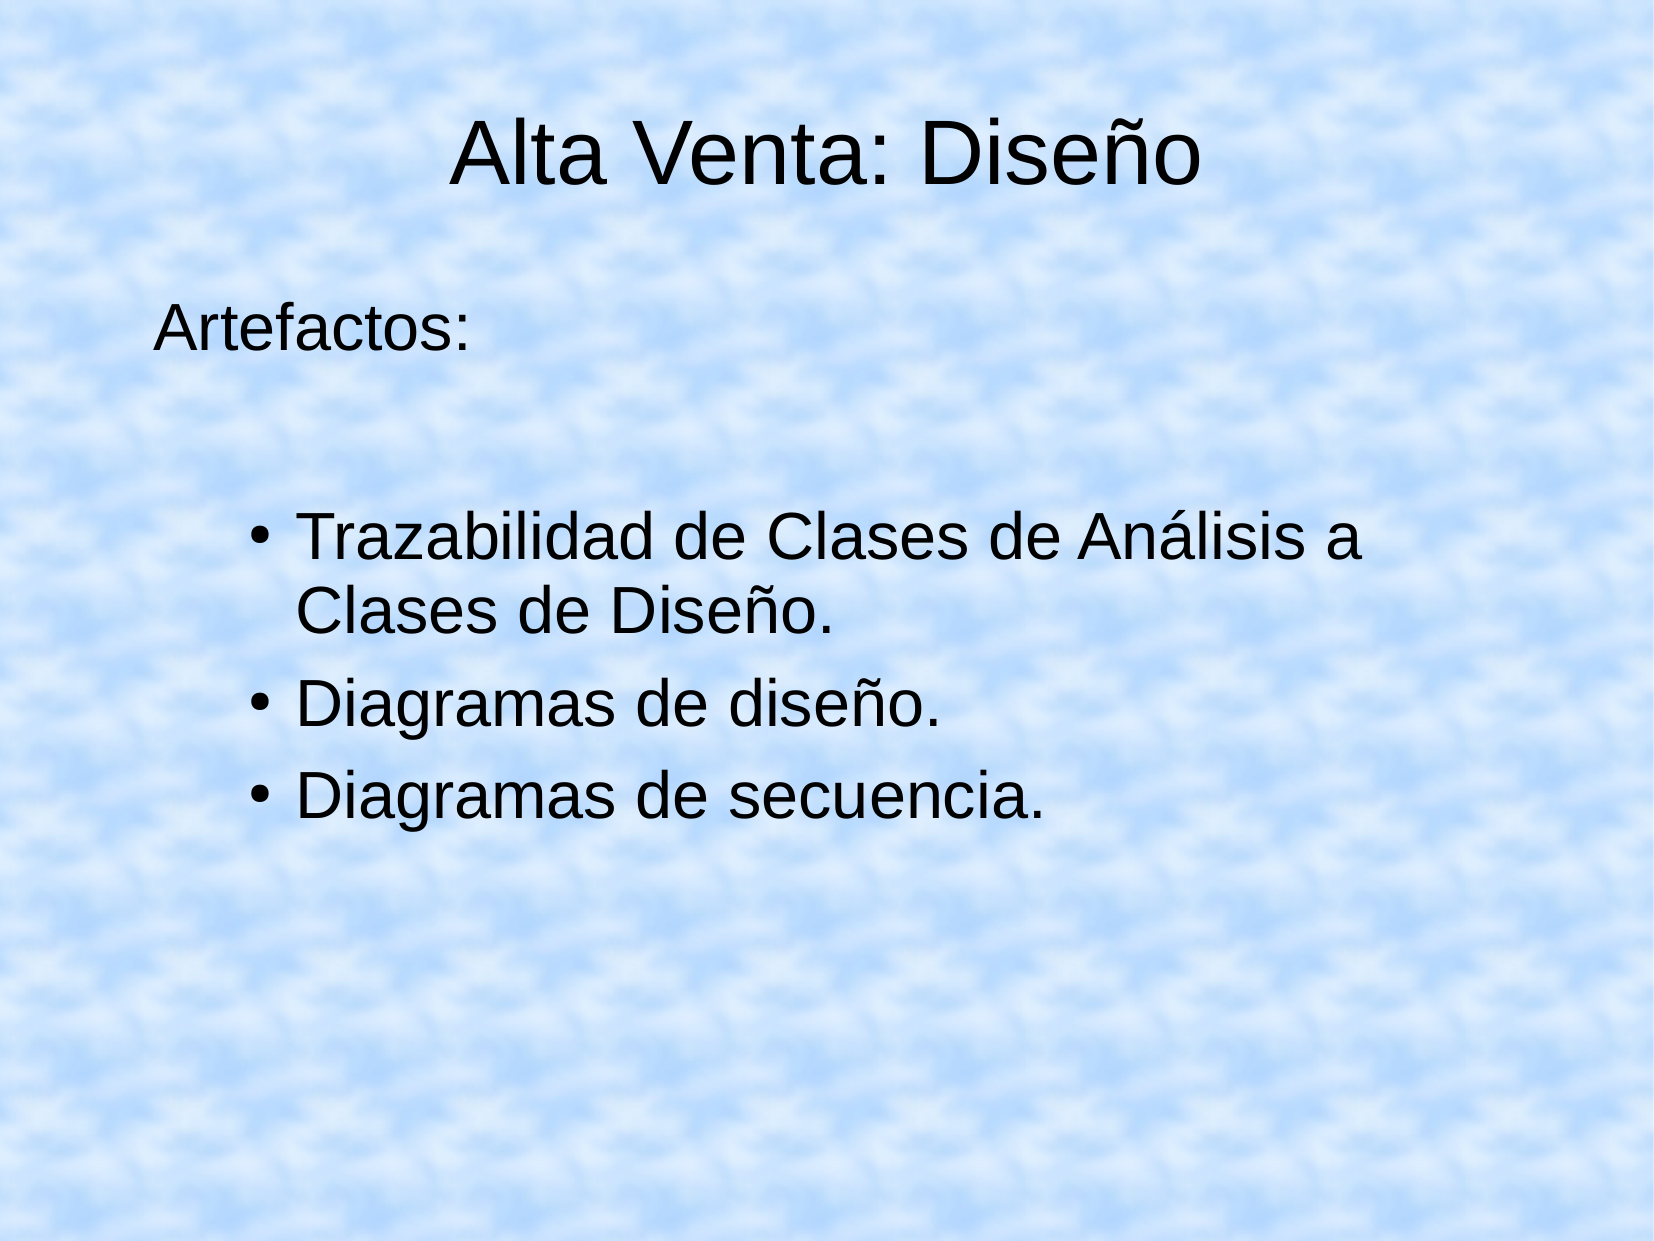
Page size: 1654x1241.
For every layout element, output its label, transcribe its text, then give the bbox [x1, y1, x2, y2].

list Artefactos: Trazabilidad de Clases de Análisis a Clases de Diseño. Diagramas de diseño. Diagramas de secuencia. [82, 290, 1571, 1010]
picture [0, 0, 1654, 1241]
title Alta Venta: Diseño [82, 49, 1571, 257]
